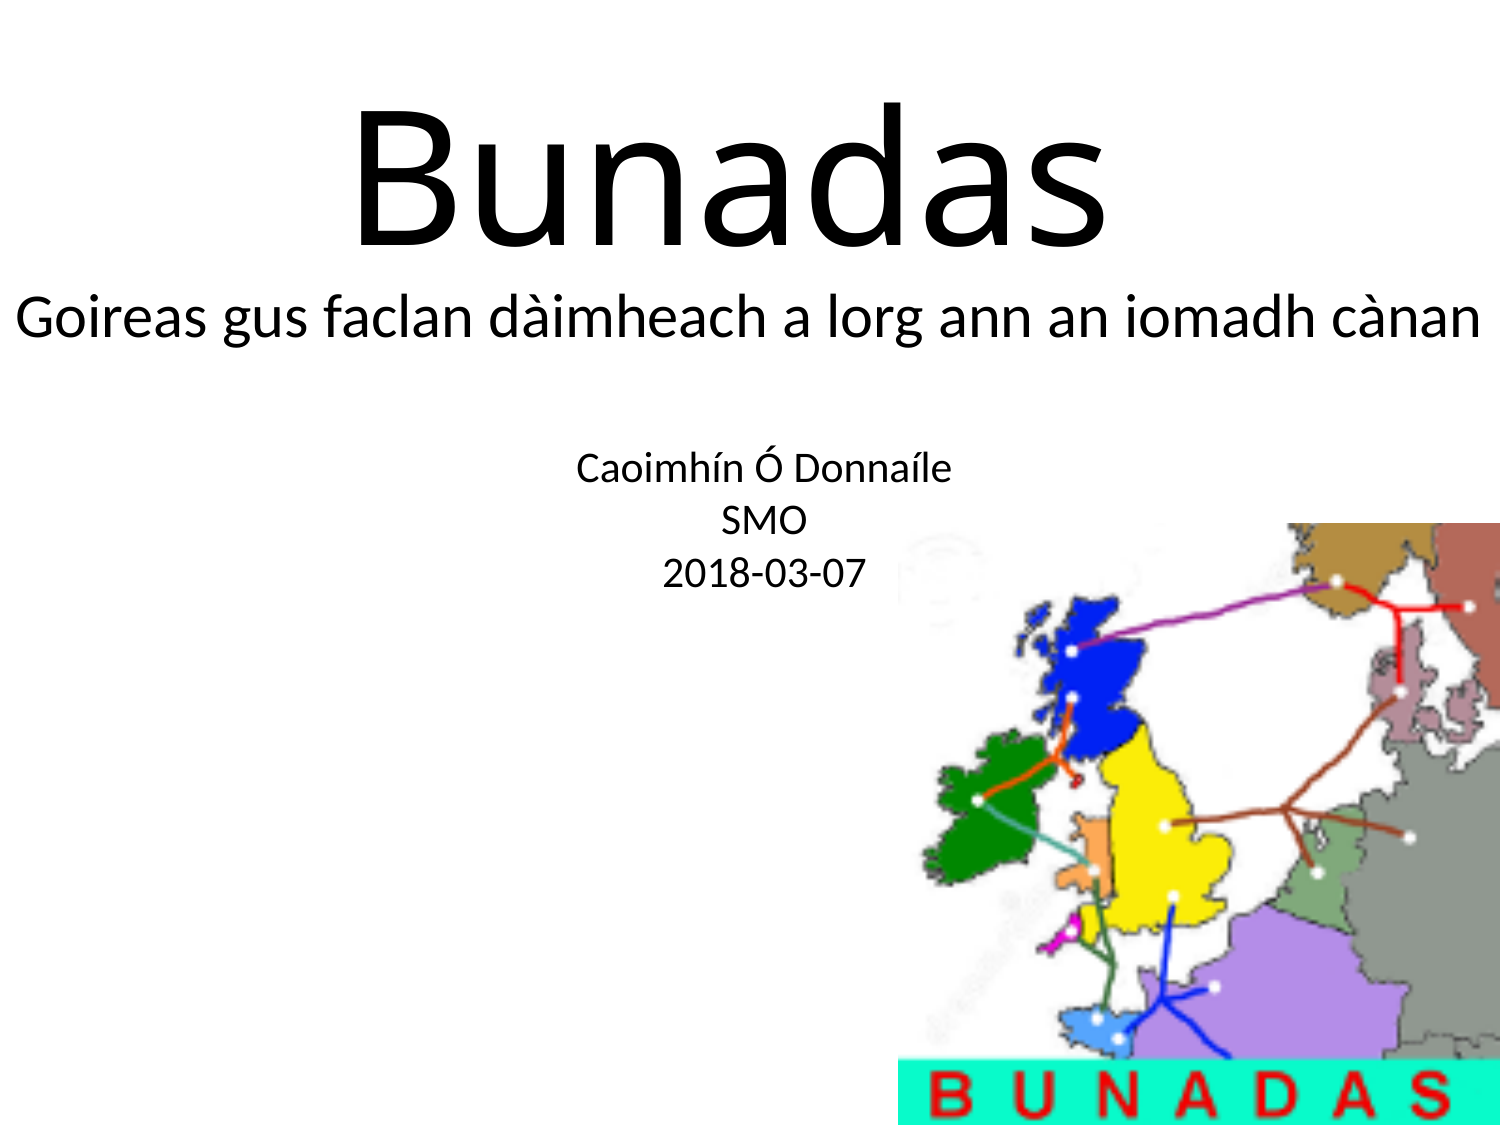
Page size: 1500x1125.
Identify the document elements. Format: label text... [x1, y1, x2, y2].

title Bunadas [165, 0, 1291, 275]
picture [898, 523, 1500, 1125]
subtitle Goireas gus faclan dàimheach a lorg ann an iomadh cànan [0, 275, 1500, 349]
text_box Caoimhín Ó Donnaíle SMO 2018-03-07 [561, 431, 968, 604]
